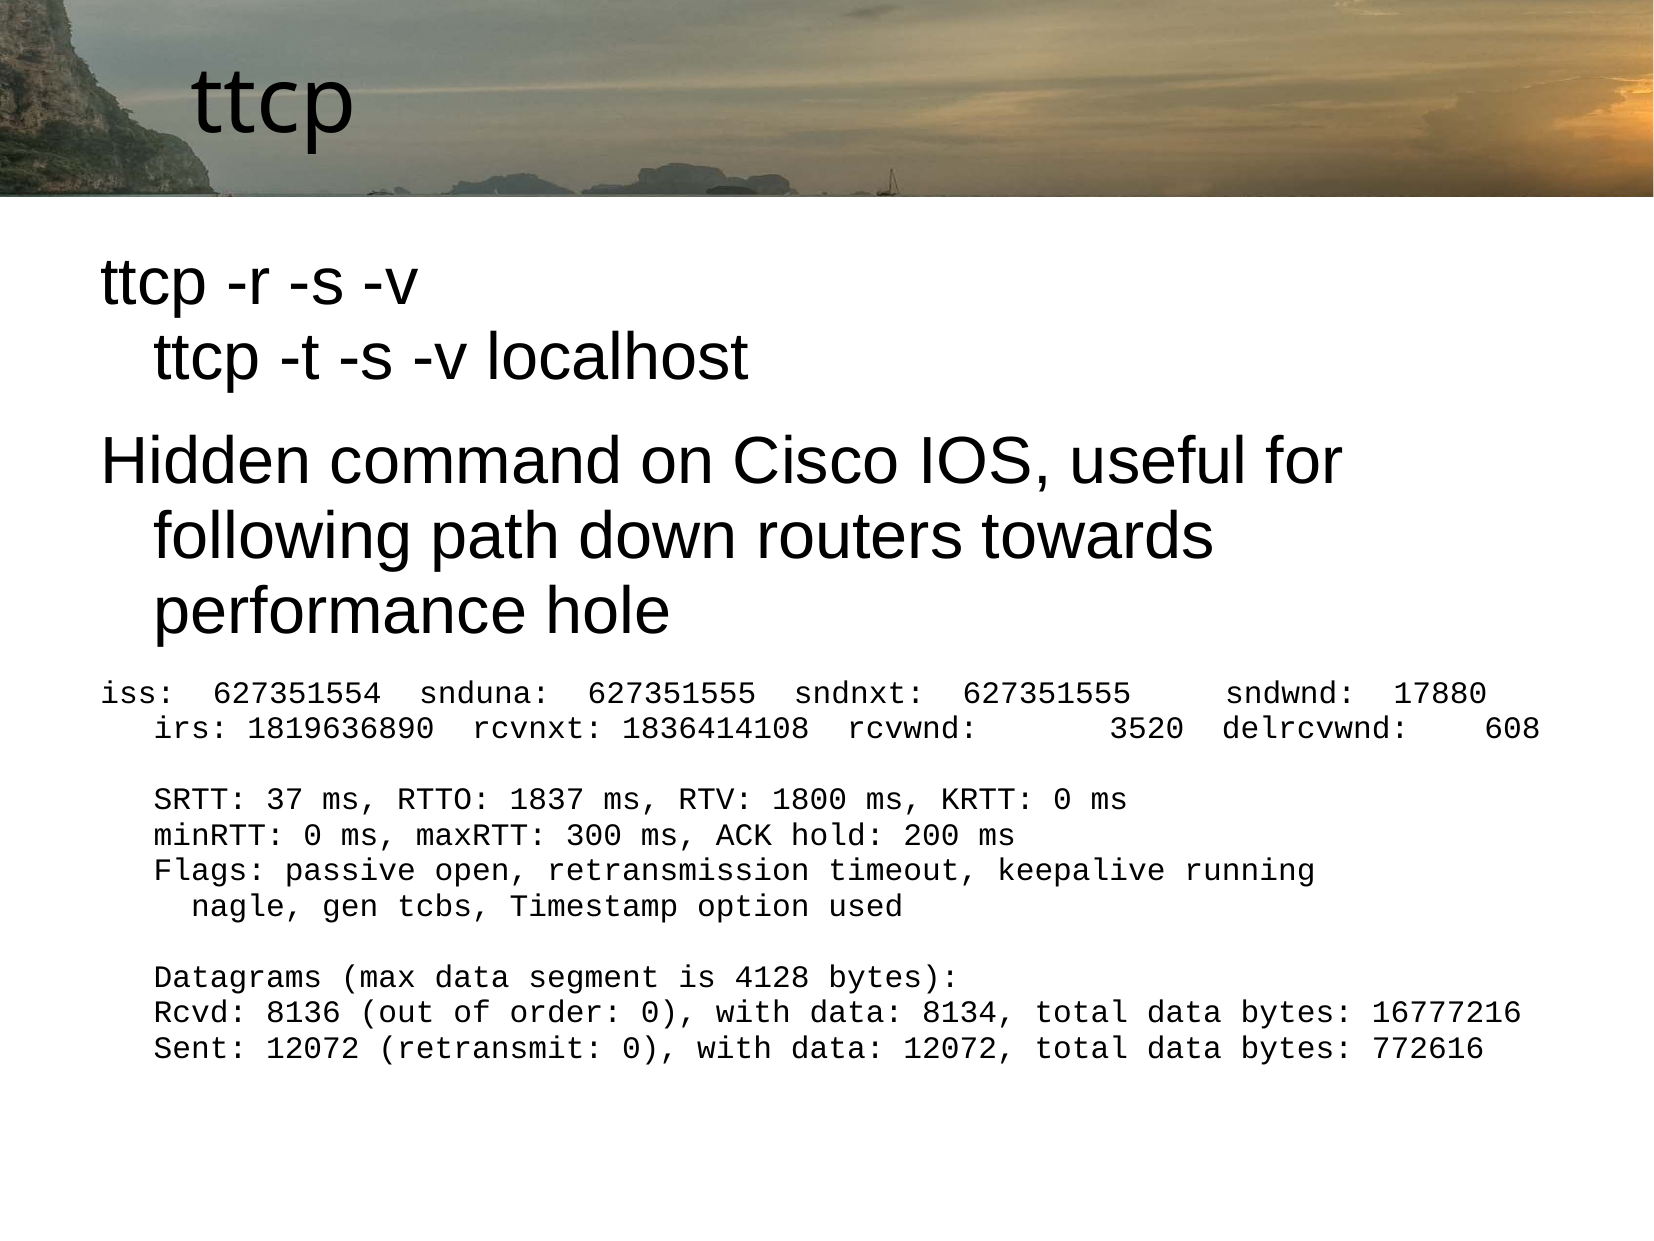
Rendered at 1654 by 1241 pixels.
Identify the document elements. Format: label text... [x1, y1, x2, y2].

title ttcp [190, 0, 1571, 194]
picture [0, 0, 1654, 197]
list ttcp -r -s -v ttcp -t -s -v localhost Hidden command on Cisco IOS, useful for following path down routers towards performance hole iss: 627351554 snduna: 627351555 sndnxt: 627351555 sndwnd: 17880 irs: 1819636890 rcvnxt: 1836414108 rcvwnd: 3520 delrcvwnd: 608 SRTT: 37 ms, RTTO: 1837 ms, RTV: 1800 ms, KRTT: 0 ms minRTT: 0 ms, maxRTT: 300 ms, ACK hold: 200 ms Flags: passive open, retransmission timeout, keepalive running nagle, gen tcbs, Timestamp option used Datagrams (max data segment is 4128 bytes): Rcvd: 8136 (out of order: 0), with data: 8134, total data bytes: 16777216 Sent: 12072 (retransmit: 0), with data: 12072, total data bytes: 772616 [82, 244, 1571, 1225]
